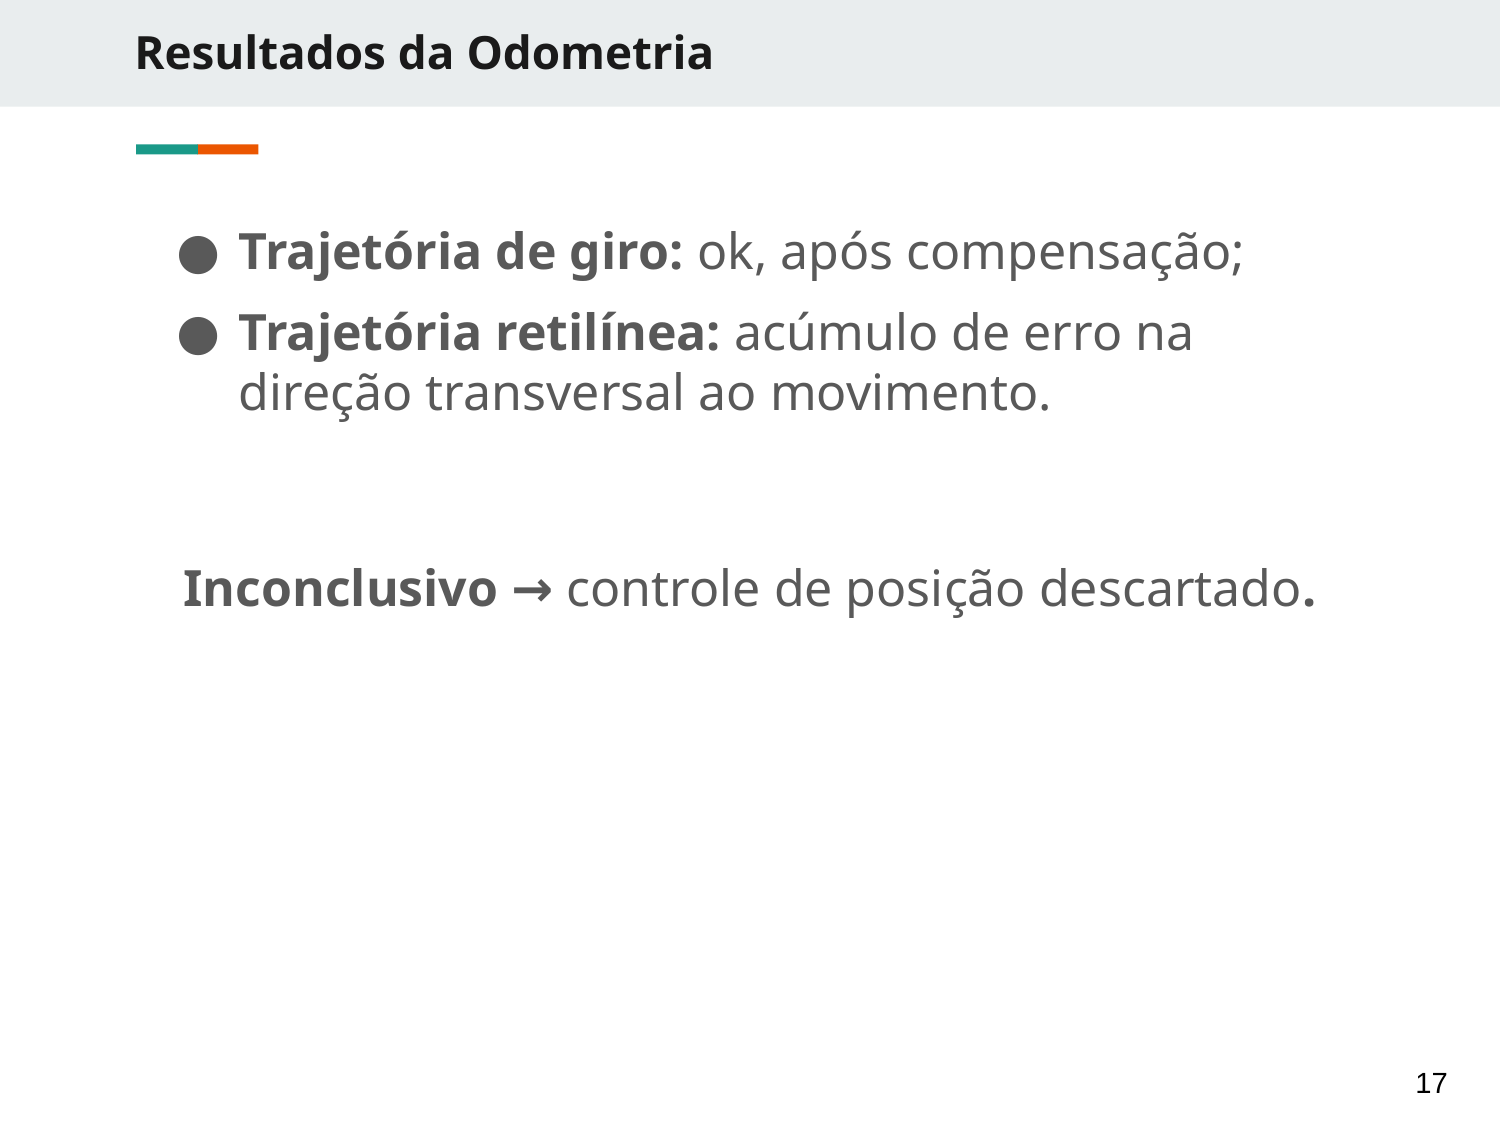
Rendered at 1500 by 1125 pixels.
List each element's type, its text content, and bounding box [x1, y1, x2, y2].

title Resultados da Odometria [119, 8, 1381, 126]
text_box Inconclusivo → controle de posição descartado. [0, 516, 1500, 649]
list Trajetória de giro: ok, após compensação; Trajetória retilínea: acúmulo de erro na direção transversal ao movimento. [148, 204, 1393, 462]
slide_number 17 [1400, 1038, 1491, 1125]
